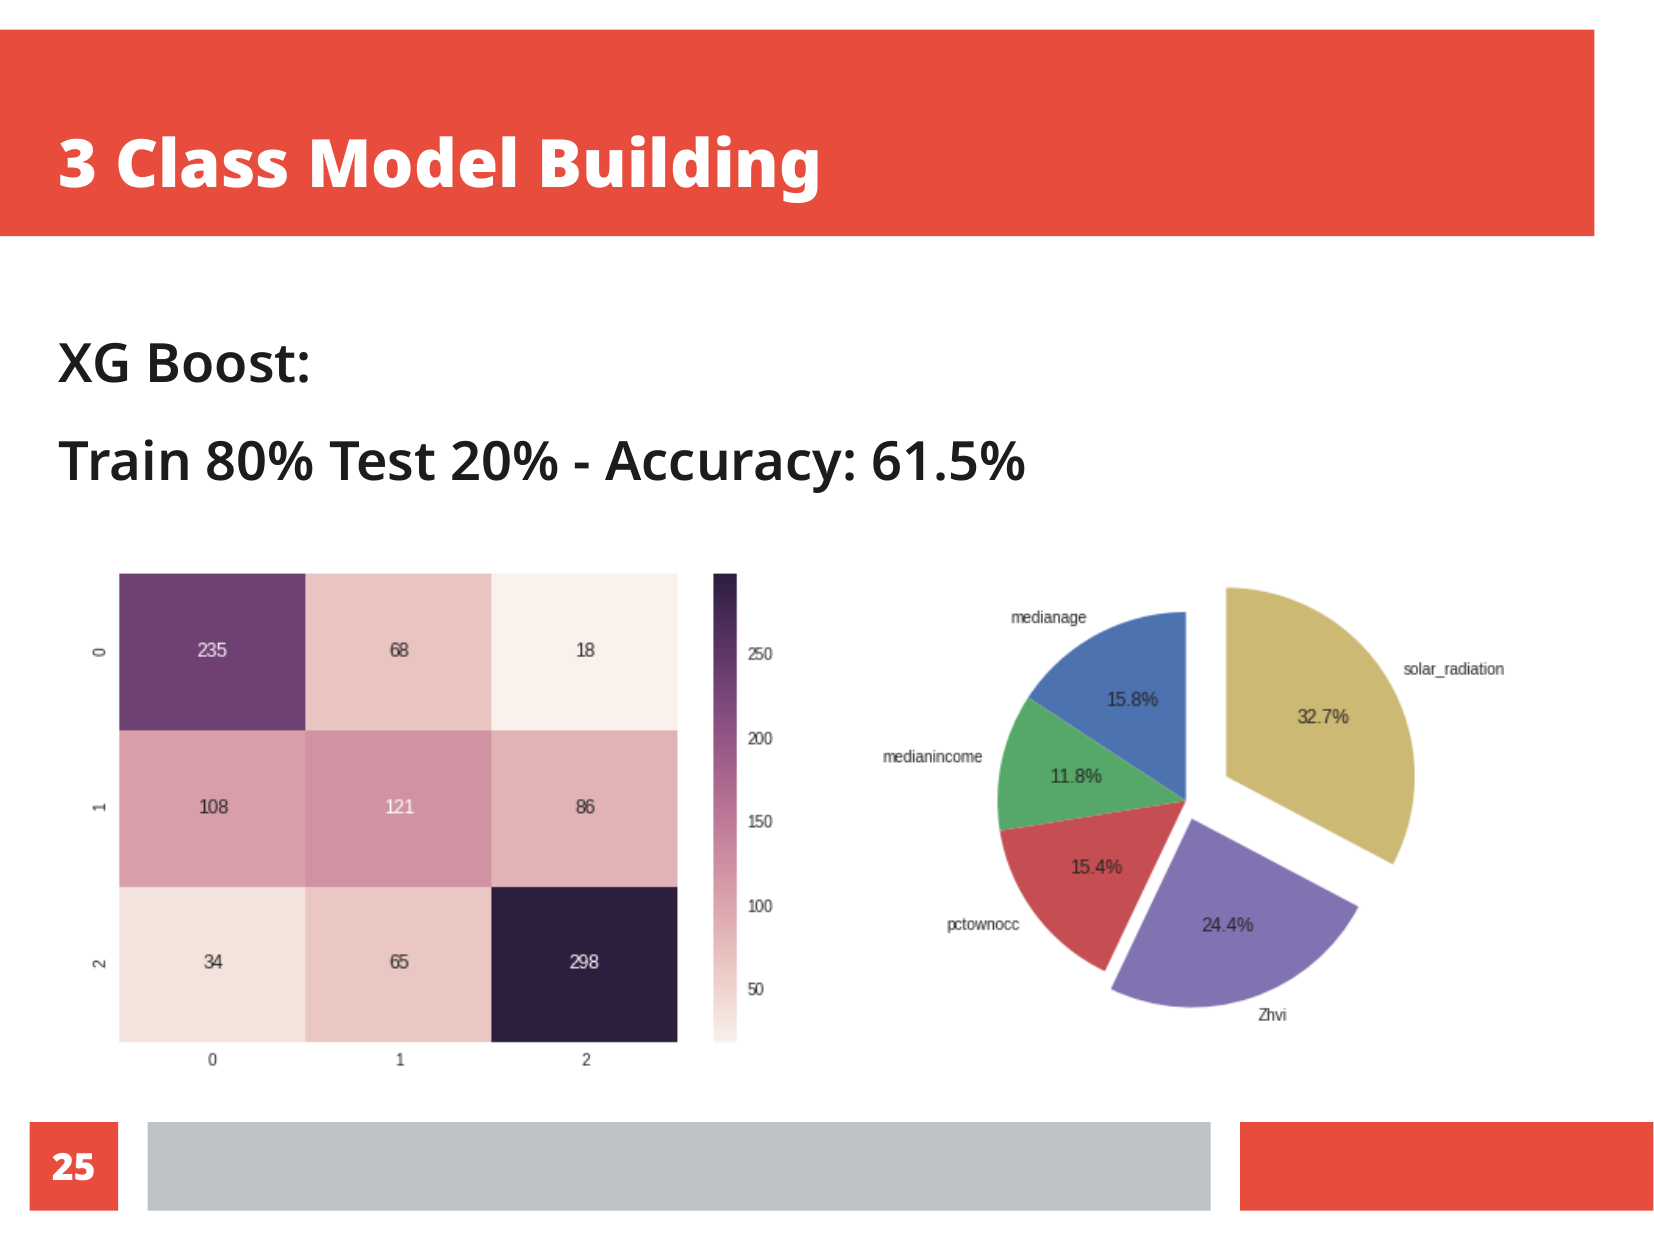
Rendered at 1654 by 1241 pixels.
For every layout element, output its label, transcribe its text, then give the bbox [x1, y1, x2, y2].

list XG Boost: Train 80% Test 20% - Accuracy: 61.5% [59, 324, 1565, 1093]
picture [82, 563, 784, 1080]
picture [846, 556, 1565, 1046]
title 3 Class Model Building [59, 59, 1595, 207]
